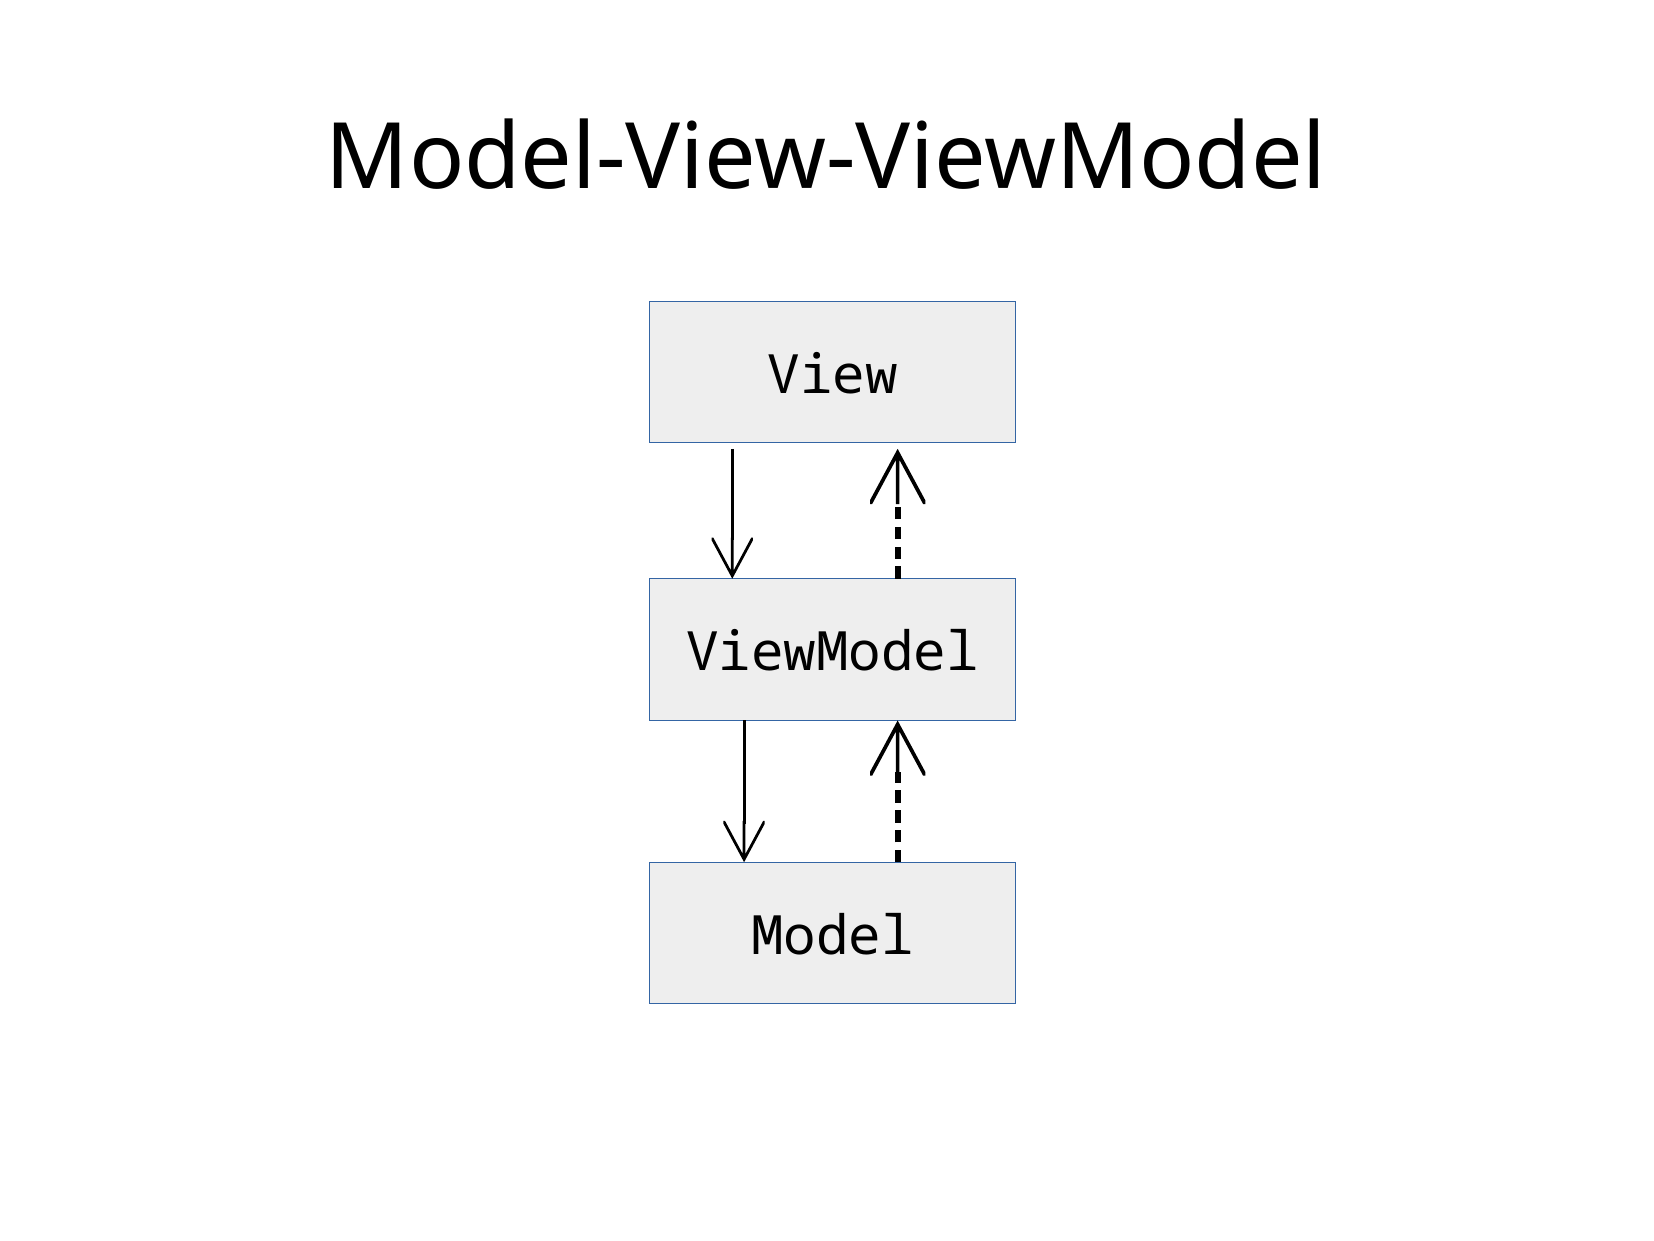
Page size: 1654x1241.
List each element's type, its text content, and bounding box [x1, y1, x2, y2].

text_box View [649, 301, 1016, 443]
text_box ViewModel [649, 578, 1016, 721]
text_box Model [649, 862, 1016, 1004]
title Model-View-ViewModel [82, 49, 1571, 257]
